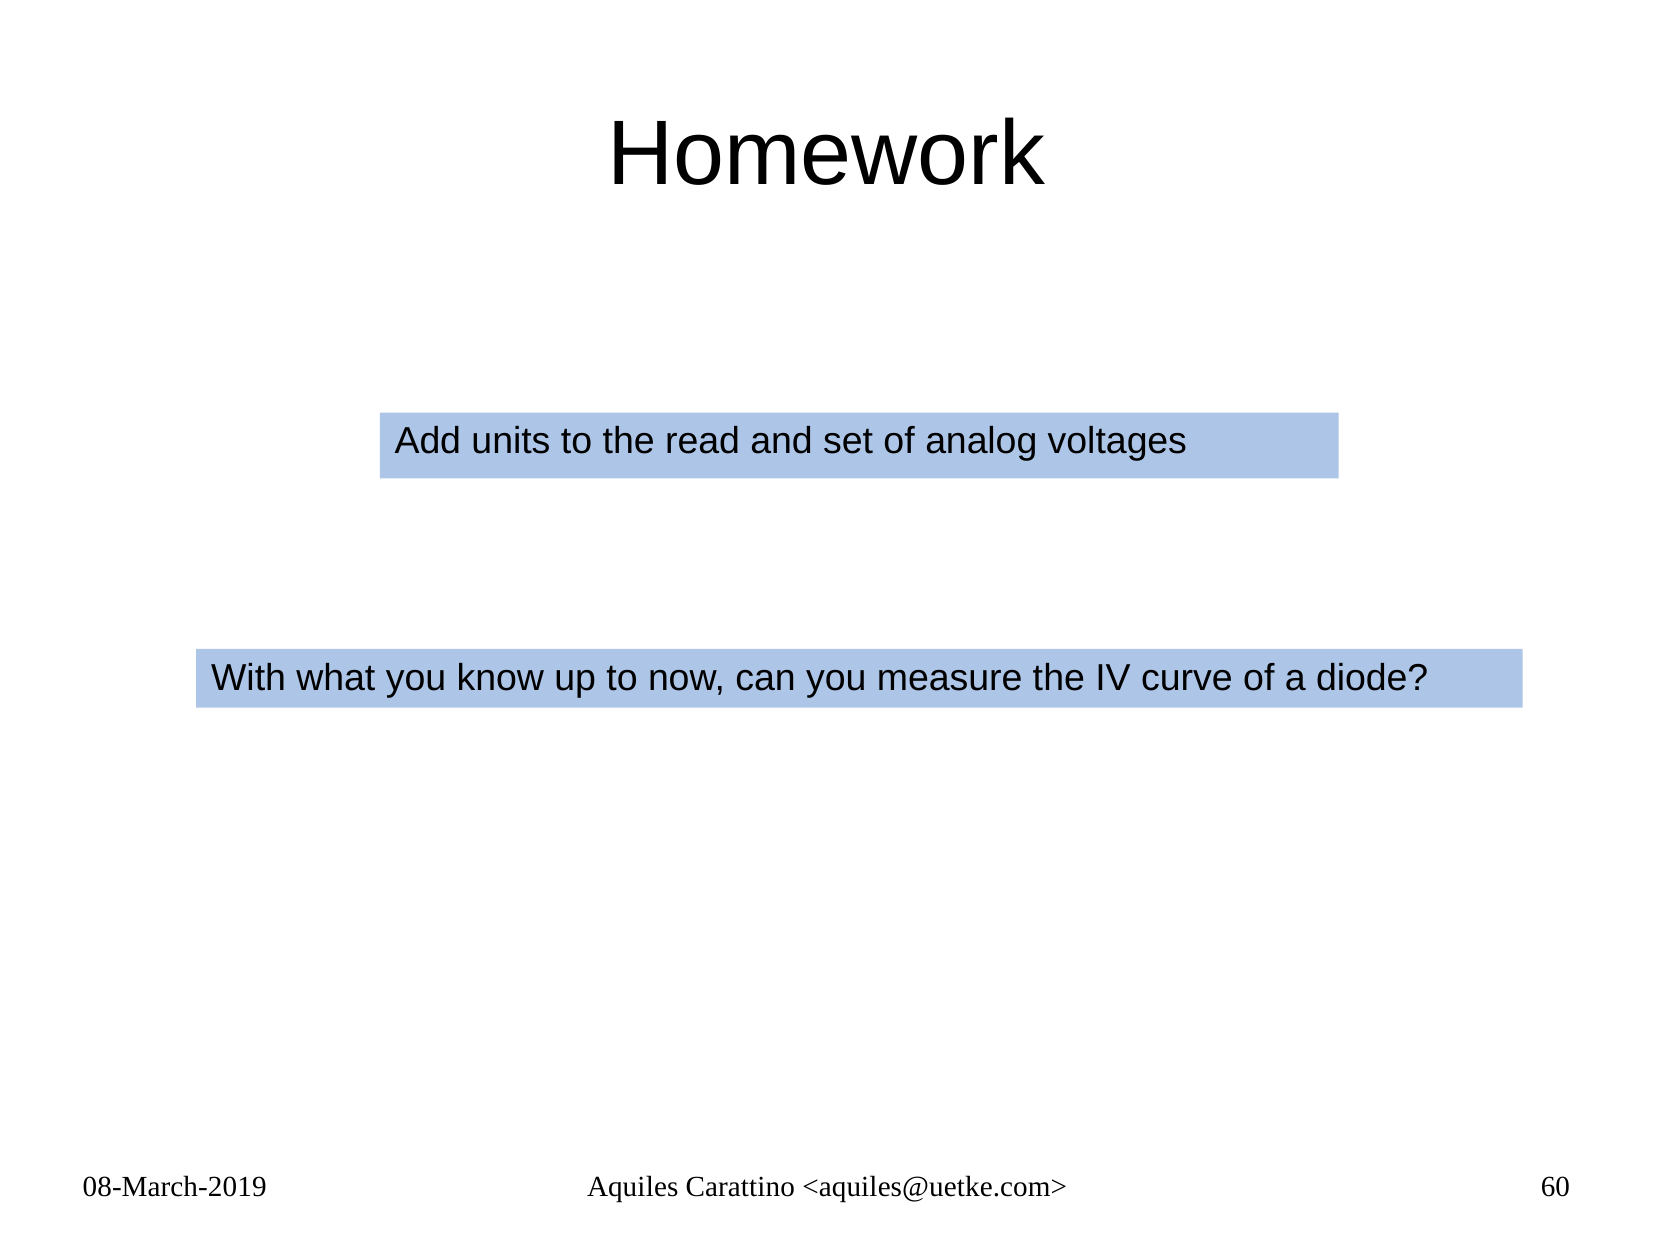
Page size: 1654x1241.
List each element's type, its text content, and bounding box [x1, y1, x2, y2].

text_box With what you know up to now, can you measure the IV curve of a diode? [196, 648, 1523, 708]
title Homework [82, 49, 1571, 257]
text_box Add units to the read and set of analog voltages [379, 412, 1339, 479]
